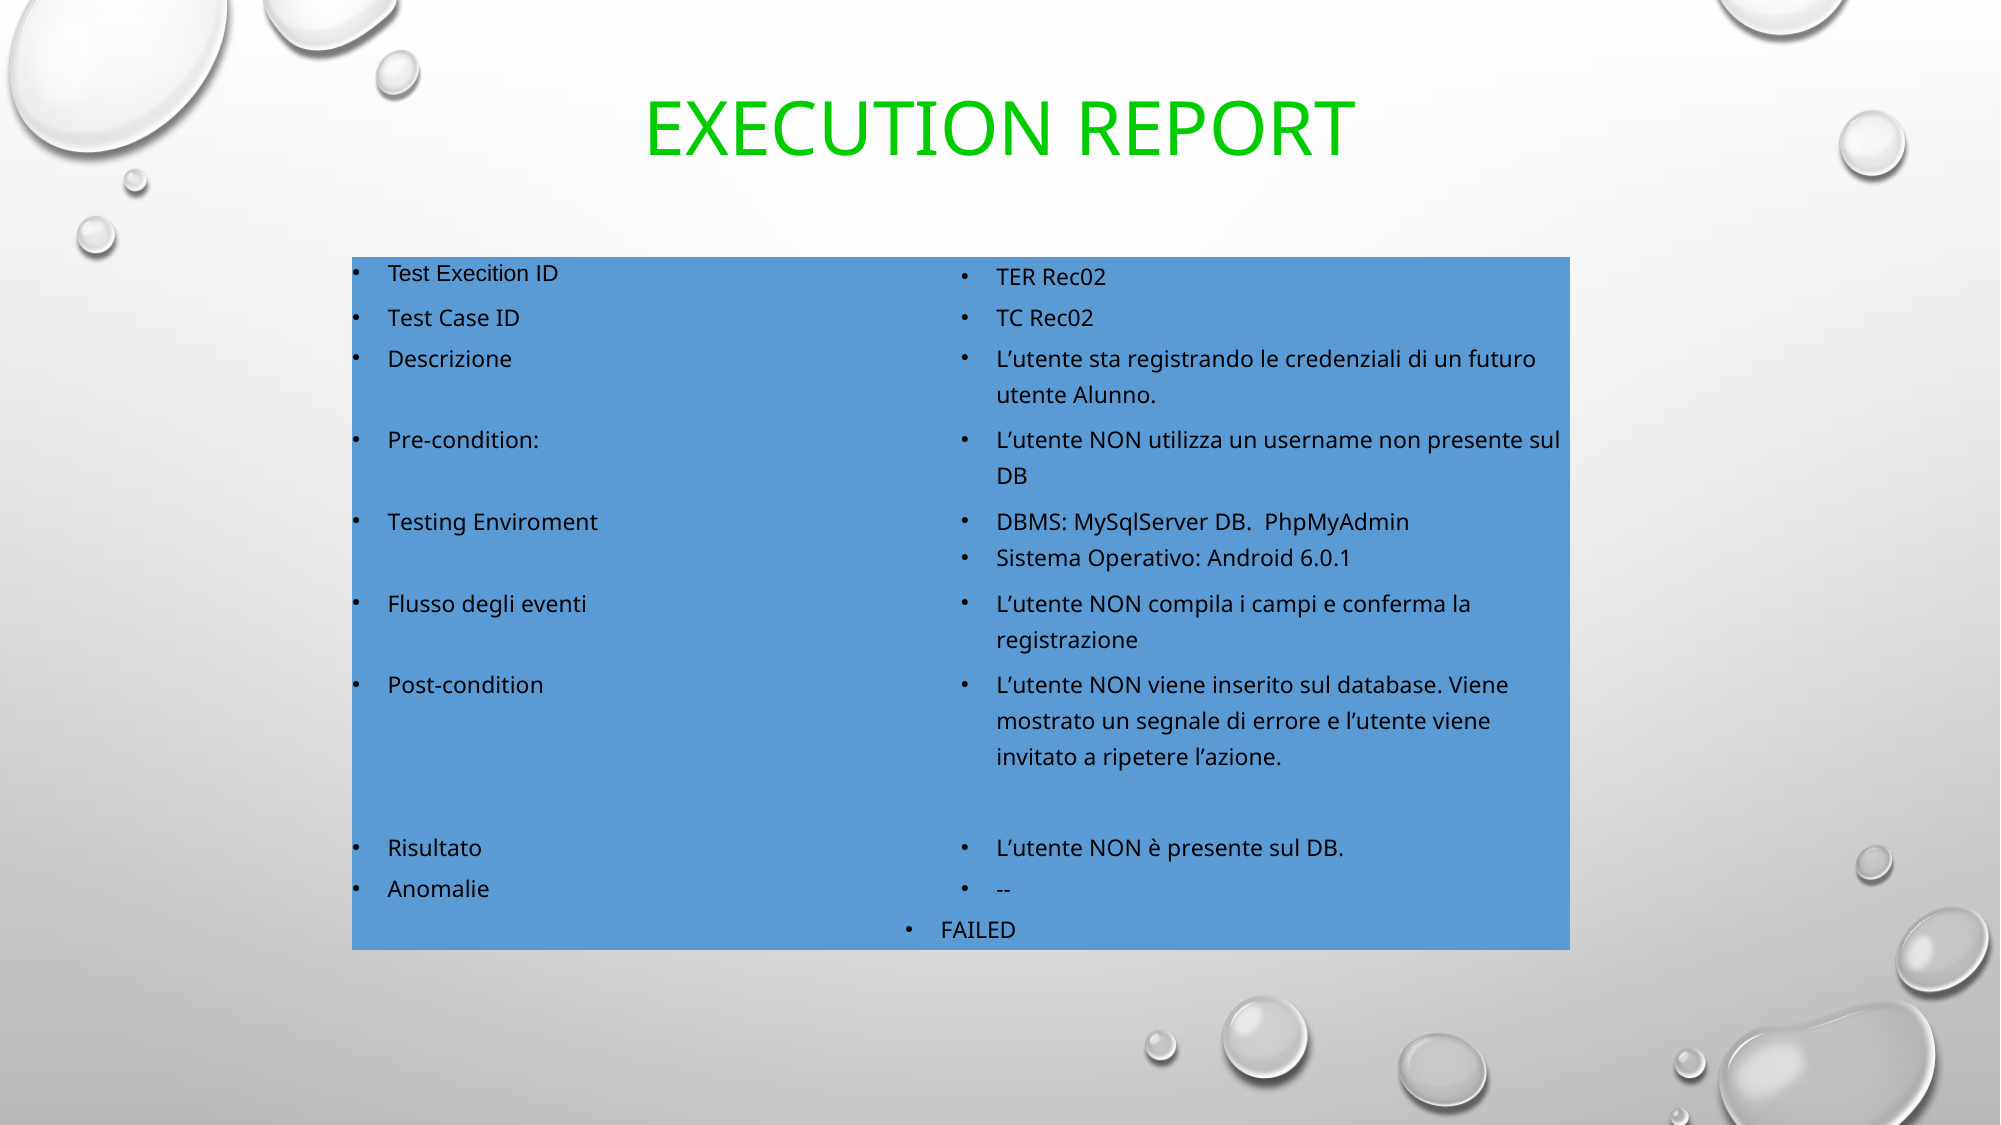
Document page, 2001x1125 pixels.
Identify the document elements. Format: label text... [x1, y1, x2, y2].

table_cell L’utente NON è presente sul DB. [961, 828, 1570, 869]
table_cell -- [961, 869, 1570, 909]
title EXEcution REport [149, 0, 1851, 262]
table_cell L’utente NON utilizza un username non presente sul DB [961, 420, 1570, 501]
table_cell Flusso degli eventi [352, 583, 961, 665]
table_header Test Execition ID [352, 257, 961, 297]
table_cell Risultato [352, 828, 961, 869]
table_cell Descrizione [352, 338, 961, 420]
table_header TER Rec02 [961, 257, 1570, 297]
table_cell FAILED [352, 909, 1570, 950]
table_cell L’utente sta registrando le credenziali di un futuro utente Alunno. [961, 338, 1570, 420]
table_cell Post-condition [352, 665, 961, 828]
table_cell L’utente NON viene inserito sul database. Viene mostrato un segnale di errore e l’utente viene invitato a ripetere l’azione. [961, 665, 1570, 828]
table_cell Pre-condition: [352, 420, 961, 501]
table_cell Anomalie [352, 869, 961, 909]
table_cell L’utente NON compila i campi e conferma la registrazione [961, 583, 1570, 665]
table_cell TC Rec02 [961, 297, 1570, 338]
table_cell Testing Enviroment [352, 501, 961, 583]
table_cell DBMS: MySqlServer DB. PhpMyAdmin Sistema Operativo: Android 6.0.1 [961, 501, 1570, 583]
table_cell Test Case ID [352, 297, 961, 338]
